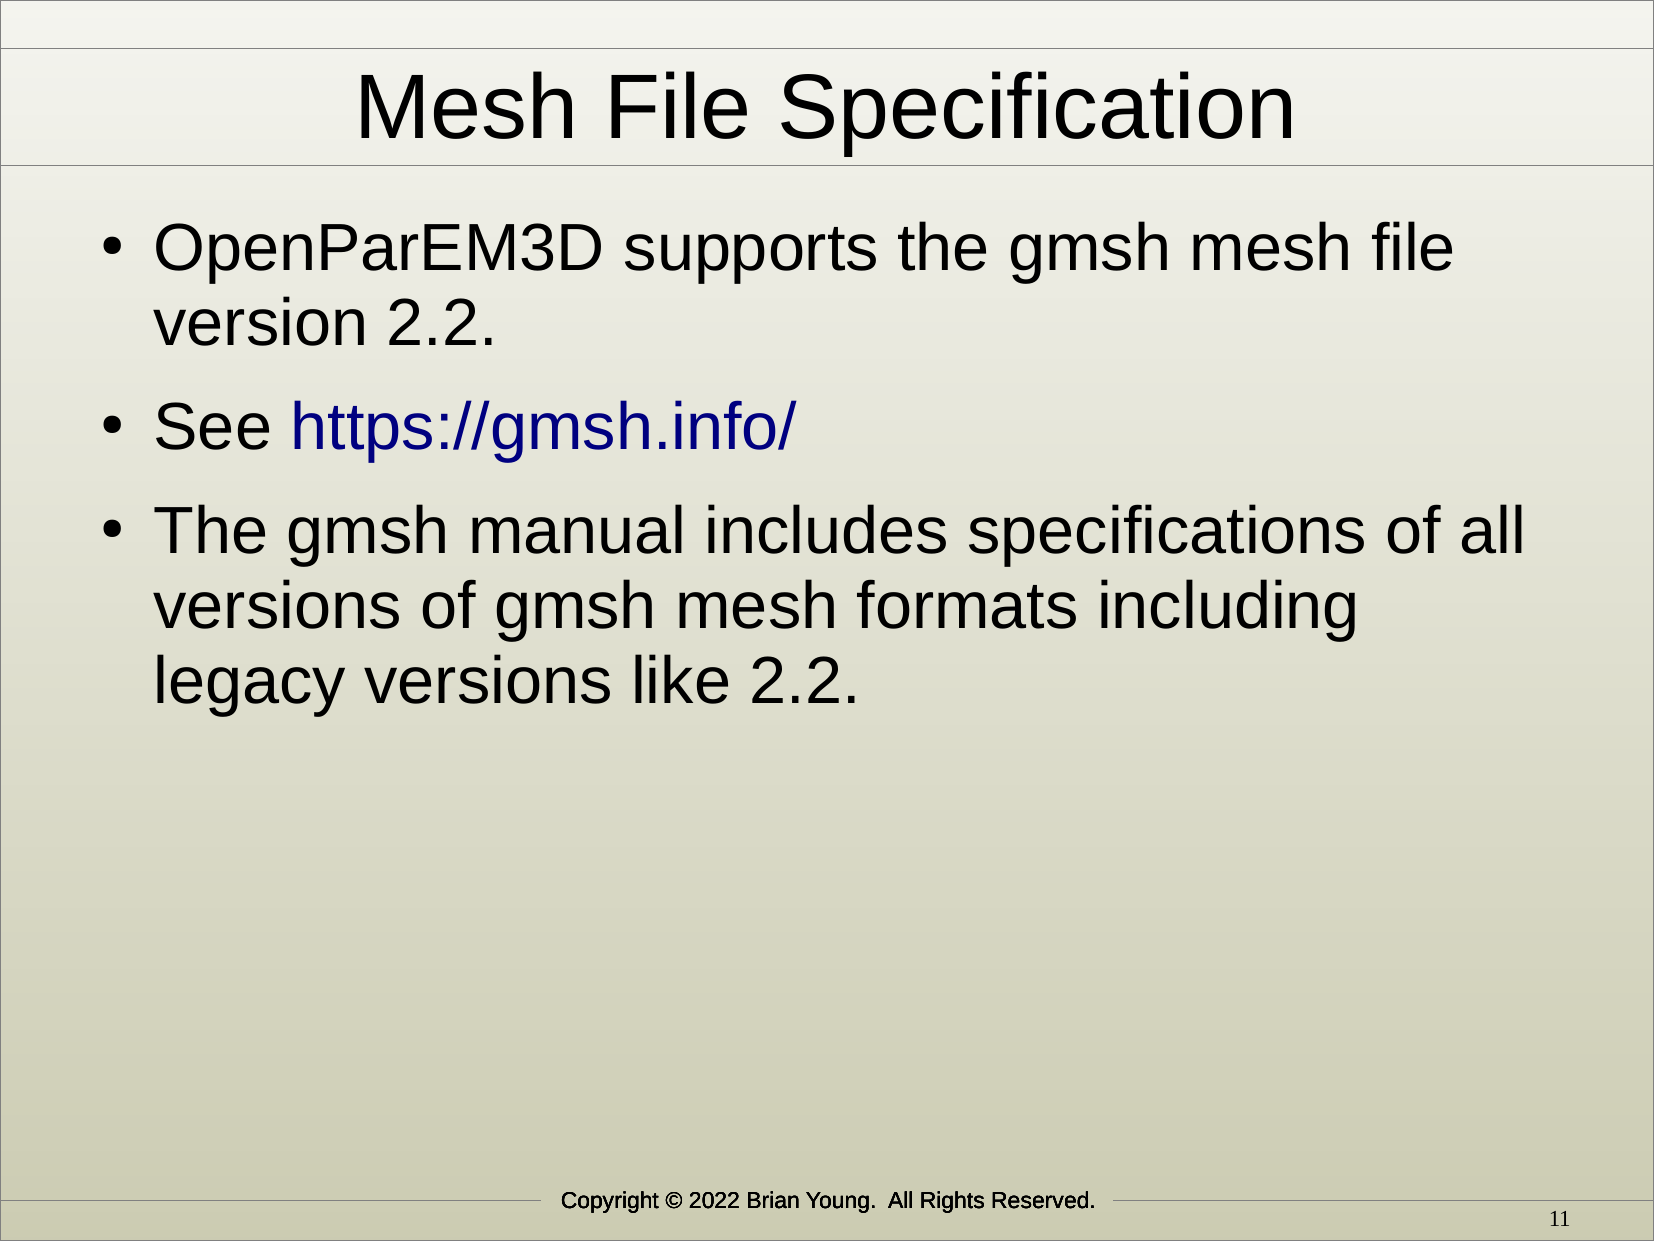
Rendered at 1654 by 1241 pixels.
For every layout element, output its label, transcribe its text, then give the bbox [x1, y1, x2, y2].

title Mesh File Specification [82, 49, 1571, 166]
list OpenParEM3D supports the gmsh mesh file version 2.2. See https://gmsh.info/ The gmsh manual includes specifications of all versions of gmsh mesh formats including legacy versions like 2.2. [82, 210, 1571, 1109]
